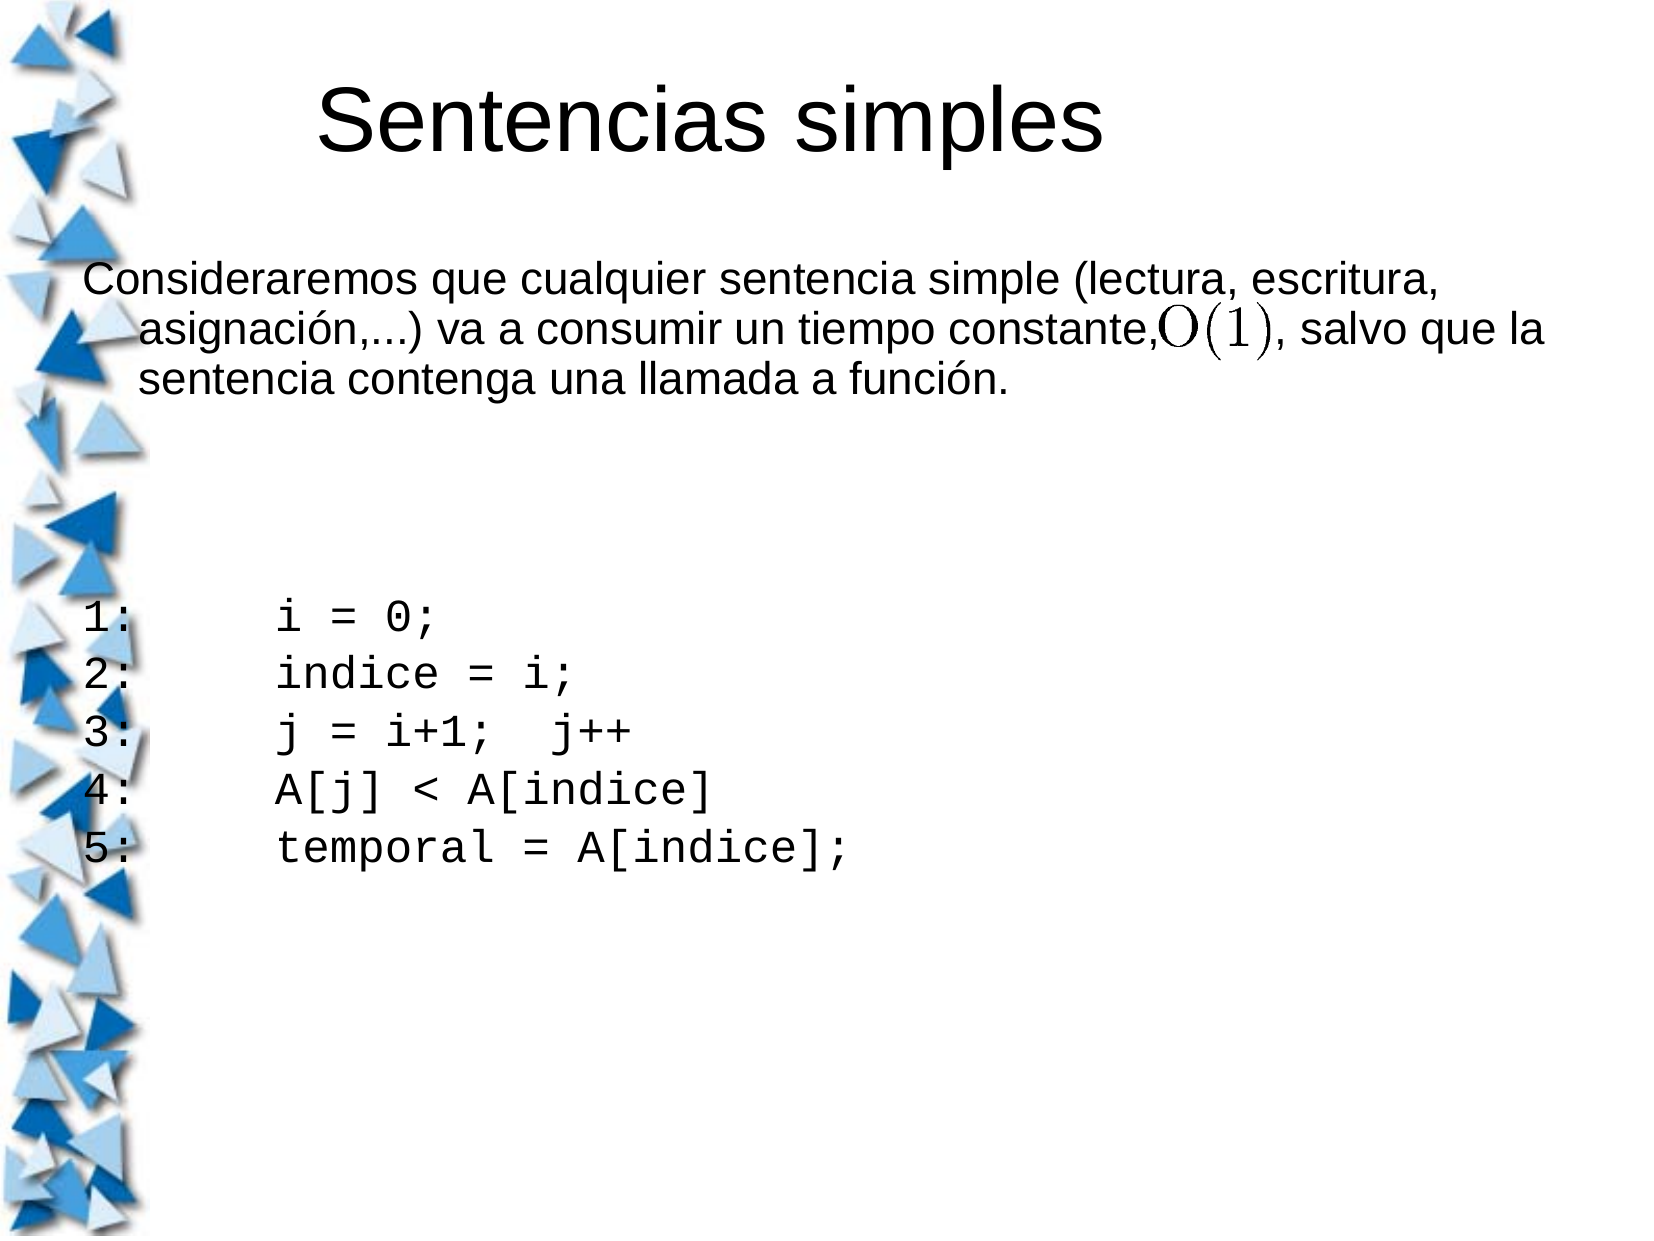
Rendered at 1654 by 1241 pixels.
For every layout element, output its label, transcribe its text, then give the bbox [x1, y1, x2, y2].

picture [0, 0, 150, 1236]
picture [1151, 295, 1280, 366]
list Consideraremos que cualquier sentencia simple (lectura, escritura, asignación,...) va a consumir un tiempo constante, , salvo que la sentencia contenga una llamada a función. 1: i = 0; 2: indice = i; 3: j = i+1; j++ 4: A[j] < A[indice] 5: temporal = A[indice]; [82, 253, 1571, 1091]
title Sentencias simples [315, 56, 1571, 185]
